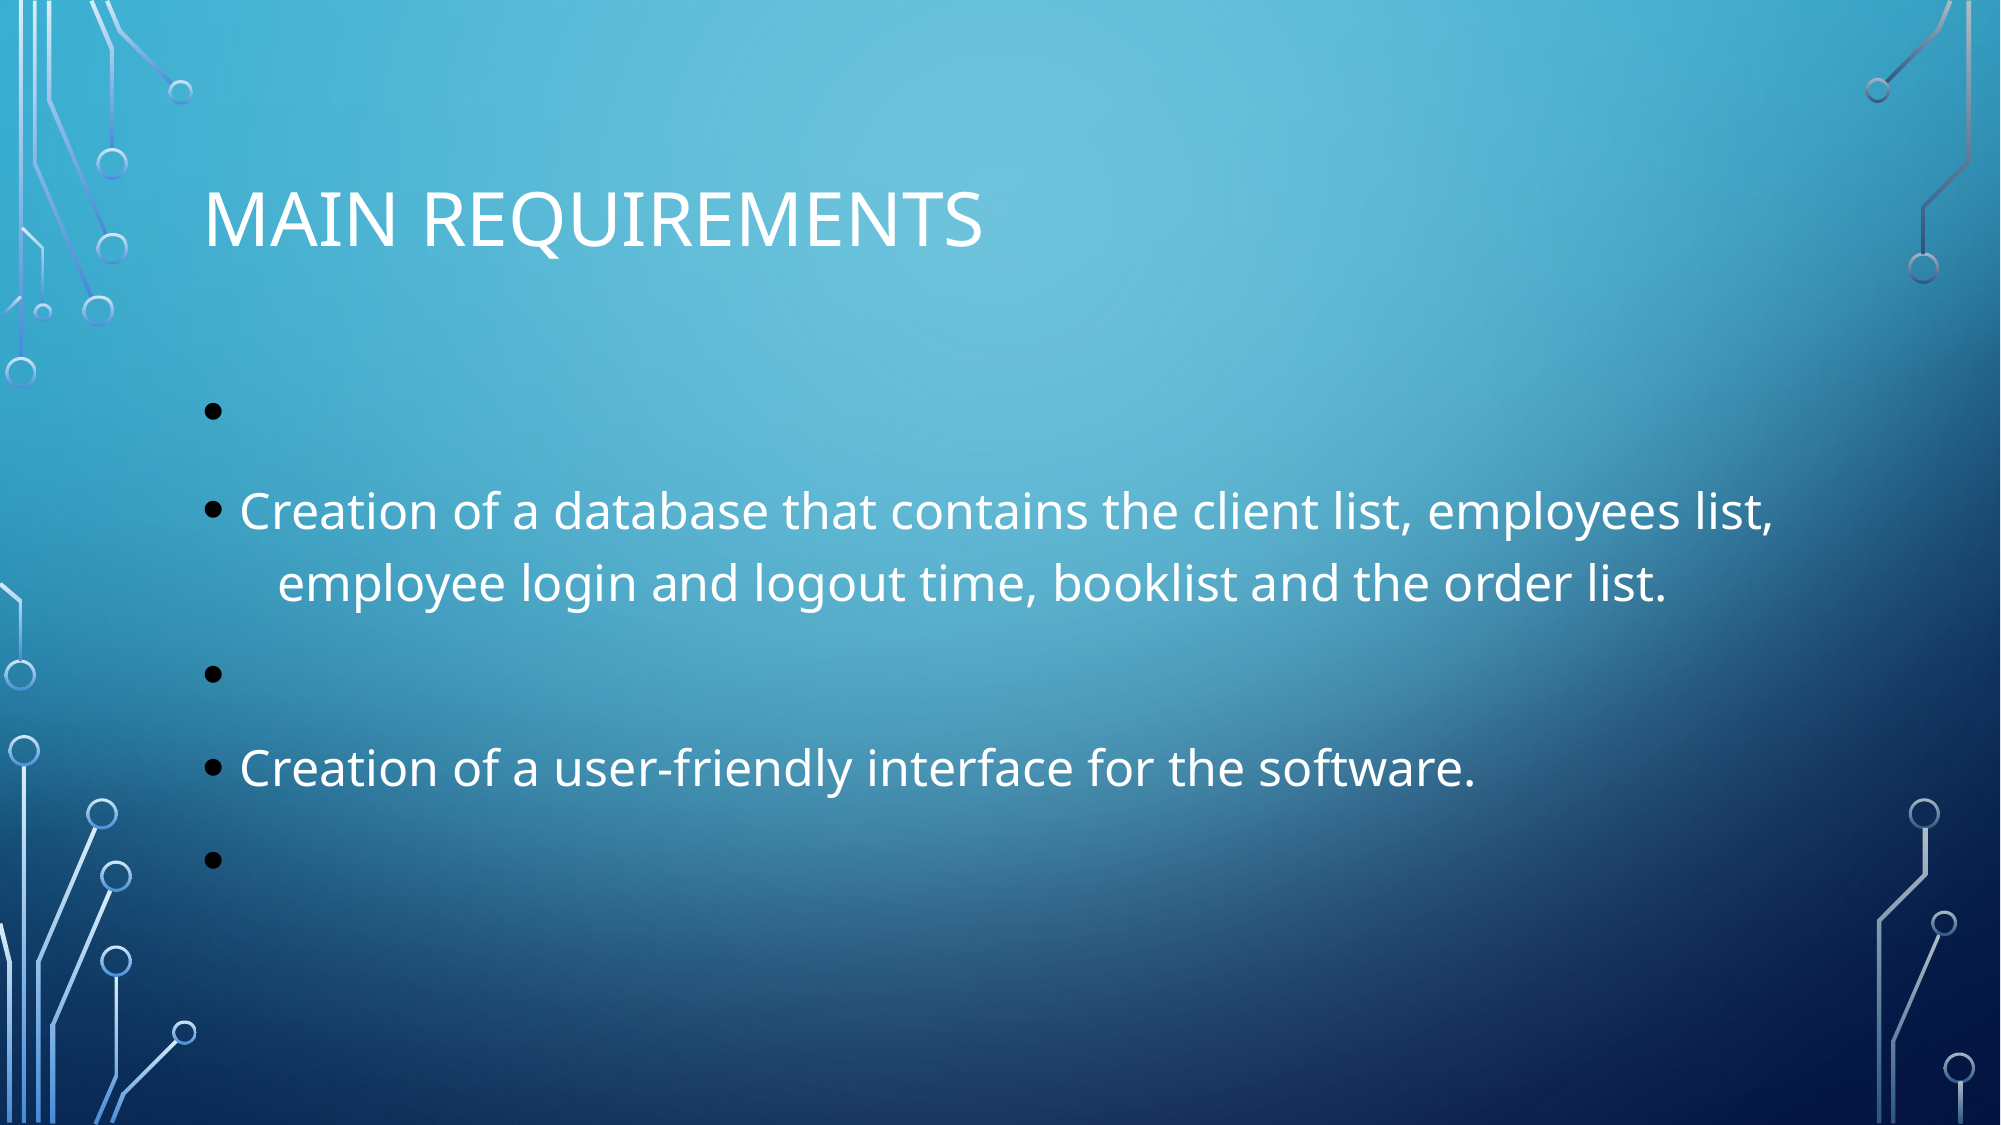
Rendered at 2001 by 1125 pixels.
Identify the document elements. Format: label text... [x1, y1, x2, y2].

list Creation of a database that contains the client list, employees list, employee login and logout time, booklist and the order list. Creation of a user-friendly interface for the software. [187, 369, 1813, 951]
title Main requirements [187, 101, 1813, 344]
